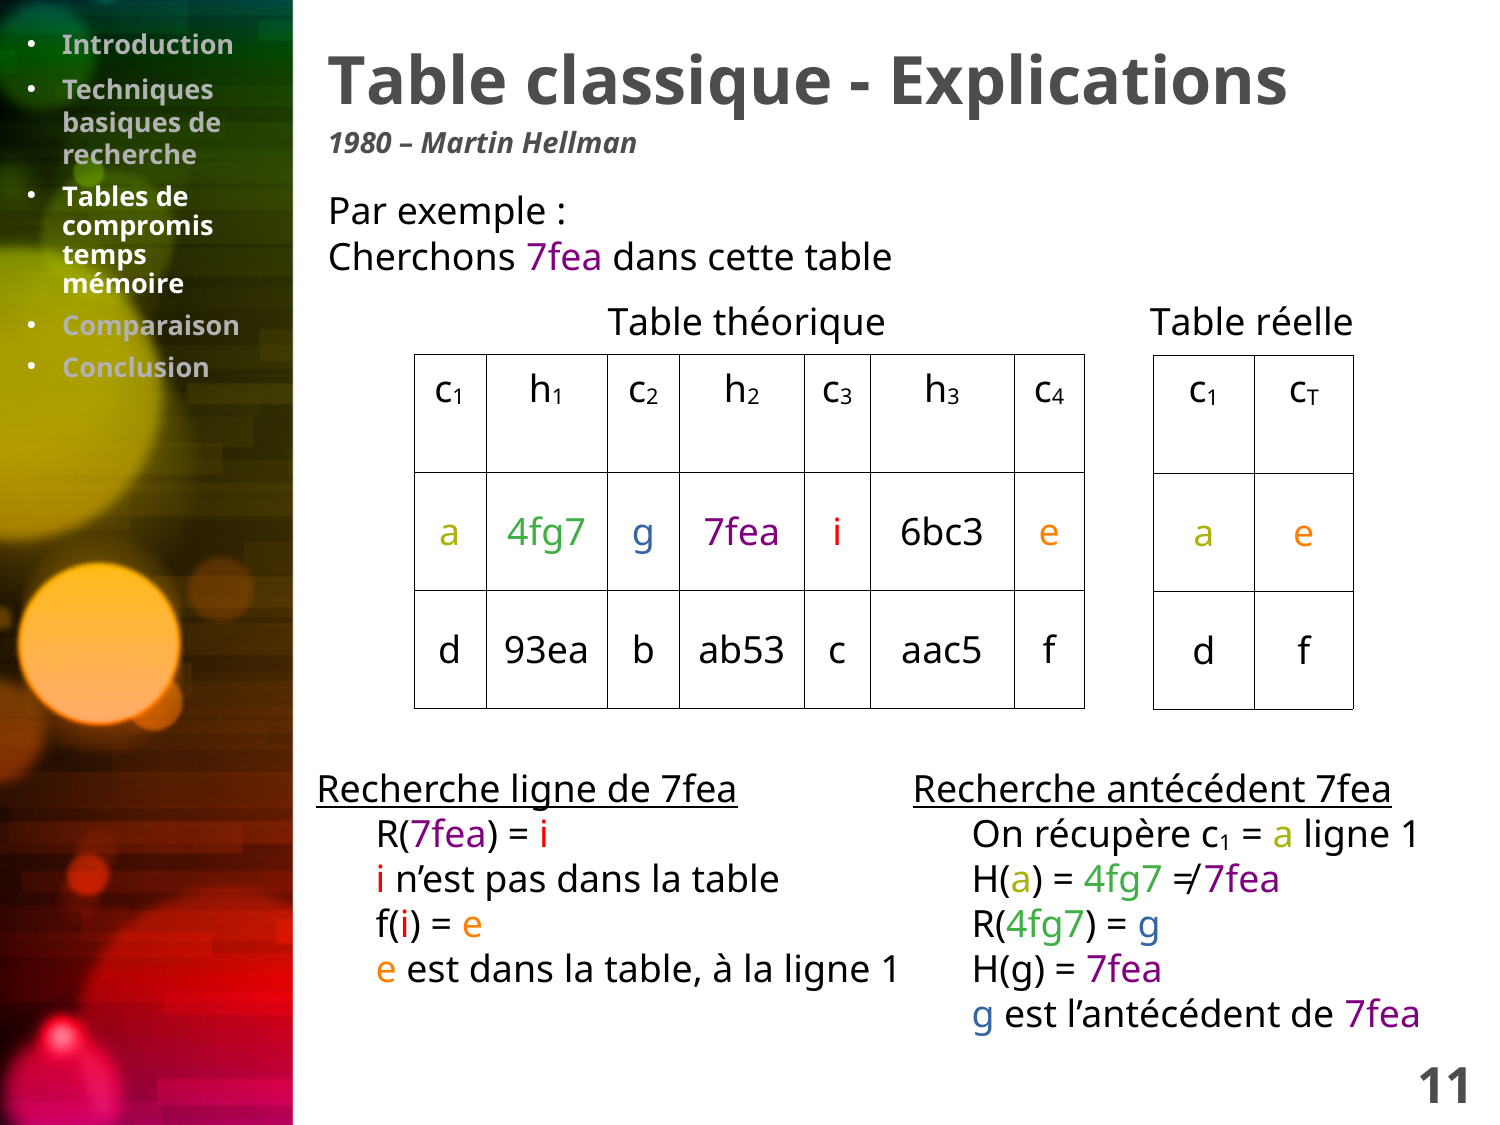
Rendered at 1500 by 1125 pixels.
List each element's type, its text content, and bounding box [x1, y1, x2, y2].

table_header h1 [487, 355, 607, 472]
picture [0, 0, 1500, 1125]
text_box Introduction Techniques basiques de recherche Tables de compromis temps mémoire Comparaison Conclusion [11, 23, 284, 373]
table_header c2 [608, 355, 679, 472]
text_box Recherche ligne de 7fea R(7fea) = i i n’est pas dans la table f(i) = e e est dans la table, à la ligne 1 [301, 757, 922, 1043]
table_header c1 [415, 355, 486, 472]
table_cell d [415, 591, 486, 708]
table_header c1 [1154, 356, 1254, 473]
table_cell aac5 [871, 591, 1014, 708]
text_box Table théorique [413, 290, 1081, 351]
table_cell ab53 [680, 591, 804, 708]
table_cell 7fea [680, 473, 804, 590]
table_cell 93ea [487, 591, 607, 708]
table_cell 4fg7 [487, 473, 607, 590]
table_cell d [1154, 592, 1254, 709]
table_cell a [1154, 474, 1254, 591]
table_cell 6bc3 [871, 473, 1014, 590]
table_cell f [1255, 592, 1353, 709]
table_header cT [1255, 356, 1353, 473]
text_box Table réelle [1116, 290, 1388, 351]
text_box <numéro> [1417, 1054, 1500, 1109]
table_cell e [1255, 474, 1353, 591]
table_header h3 [871, 355, 1014, 472]
text_box Par exemple : Cherchons 7fea dans cette table [313, 180, 1111, 285]
table_cell b [608, 591, 679, 708]
table_header c4 [1015, 355, 1084, 472]
text_box 1980 – Martin Hellman [312, 117, 709, 168]
text_box Recherche antécédent 7fea On récupère c1 = a ligne 1 H(a) = 4fg7 ≠ 7fea R(4fg7) = g H(g) = 7fea g est l’antécédent de 7fea [922, 757, 1453, 1043]
table_cell g [608, 473, 679, 590]
table_header c3 [805, 355, 870, 472]
table_cell e [1015, 473, 1084, 590]
table_cell c [805, 591, 870, 708]
table_cell f [1015, 591, 1084, 708]
title Table classique - Explications [312, 19, 1471, 138]
table_cell i [805, 473, 870, 590]
table_cell a [415, 473, 486, 590]
table_header h2 [680, 355, 804, 472]
